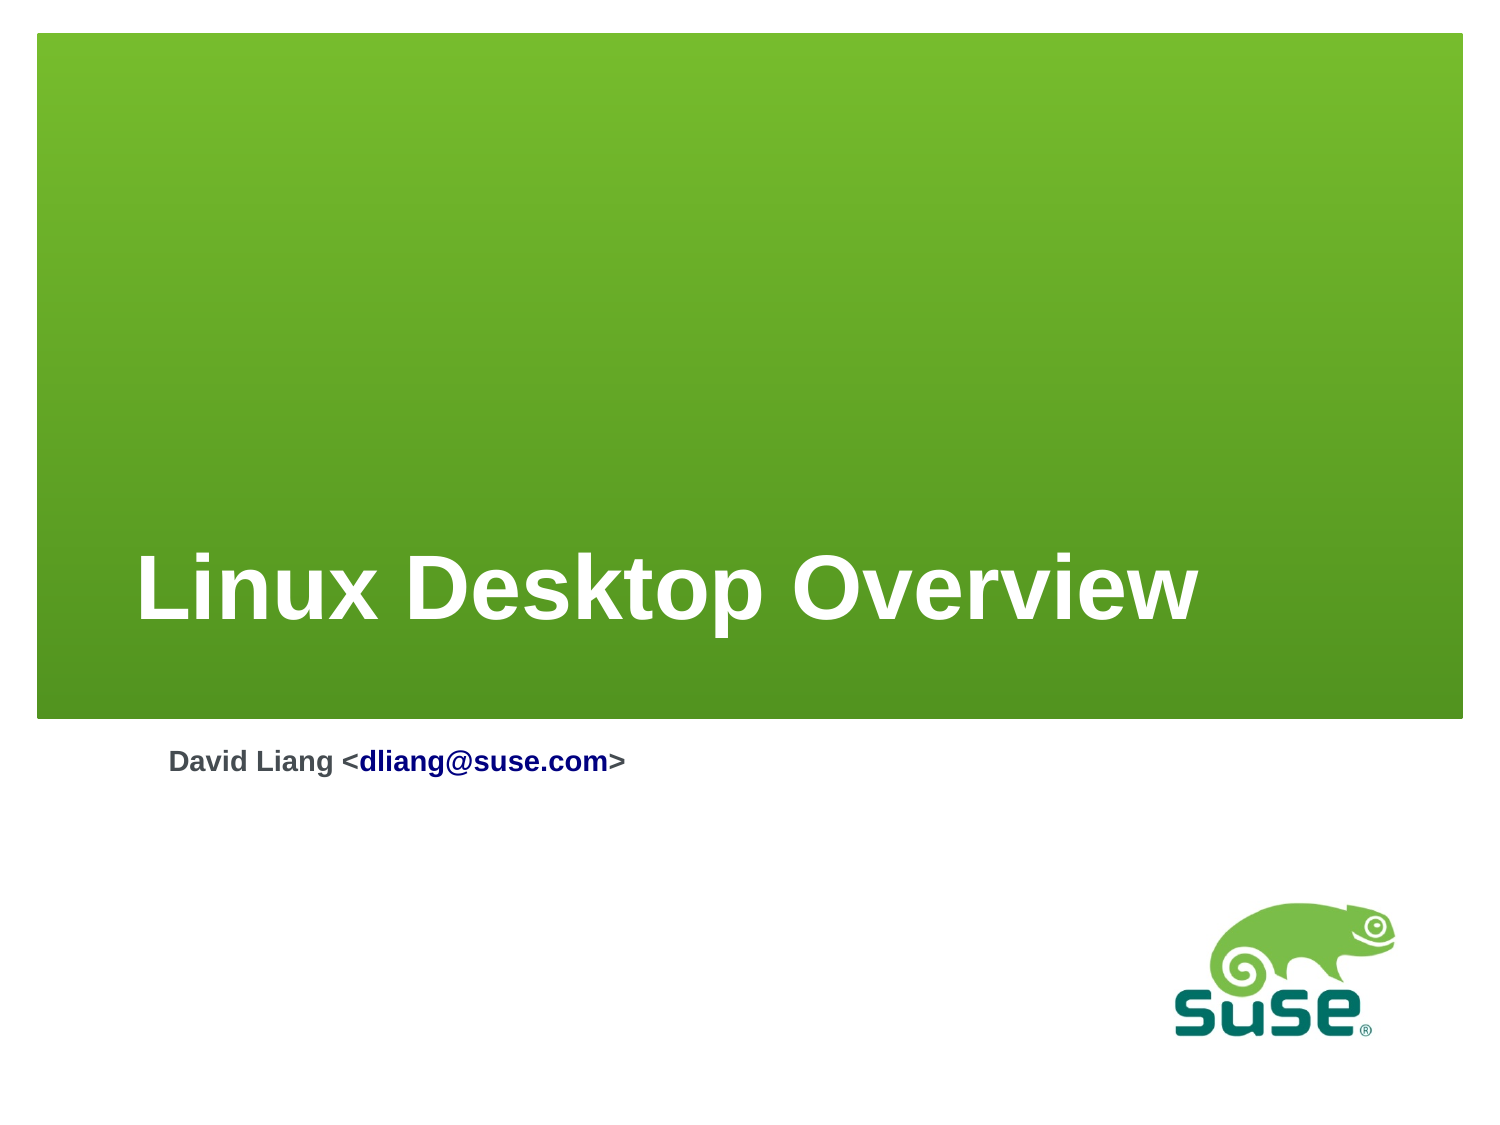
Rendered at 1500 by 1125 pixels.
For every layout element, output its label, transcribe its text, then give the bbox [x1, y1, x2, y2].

list David Liang <dliang@suse.com> [168, 745, 793, 807]
title Linux Desktop Overview [135, 388, 1409, 640]
picture [1173, 901, 1398, 1040]
